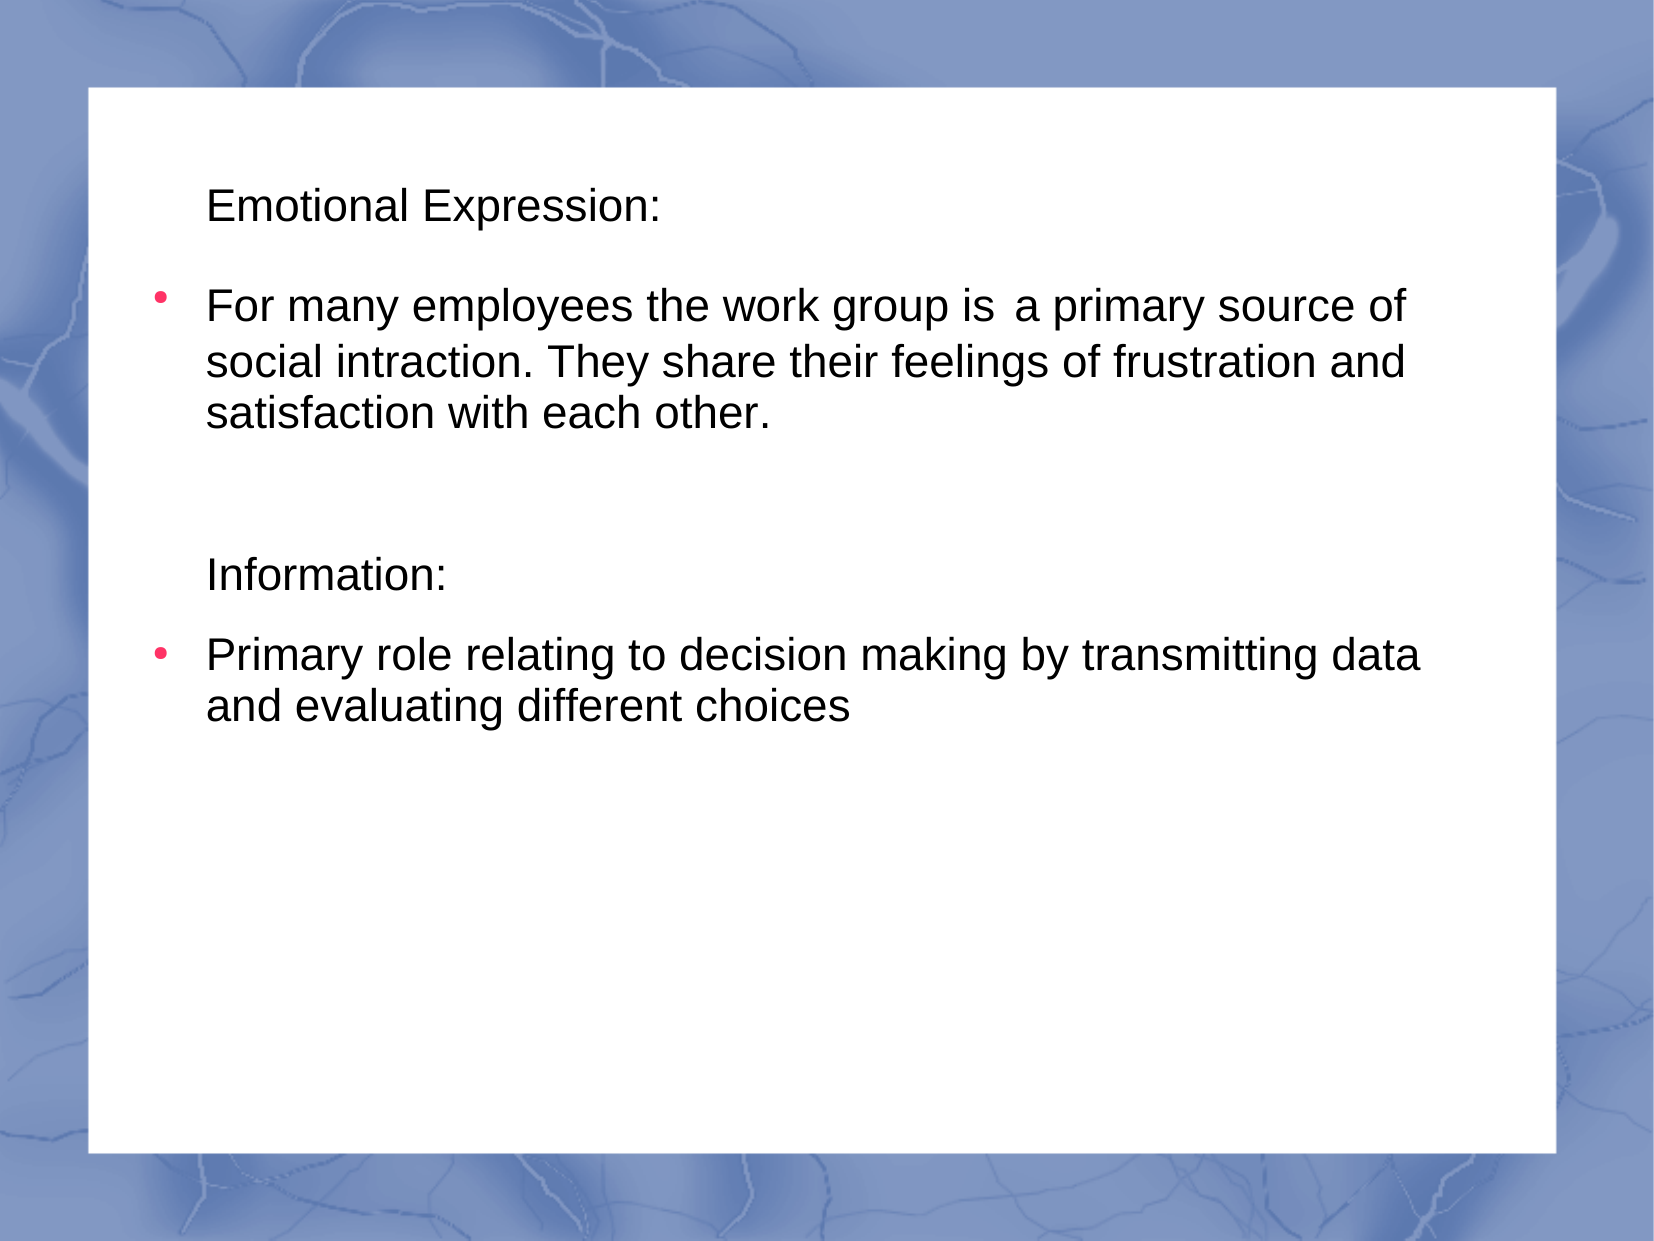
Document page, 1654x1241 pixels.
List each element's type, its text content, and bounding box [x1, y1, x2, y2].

list Emotional Expression: For many employees the work group is a primary source of social intraction. They share their feelings of frustration and satisfaction with each other. Information: Primary role relating to decision making by transmitting data and evaluating different choices [135, 180, 1494, 1111]
picture [0, 0, 1654, 1241]
